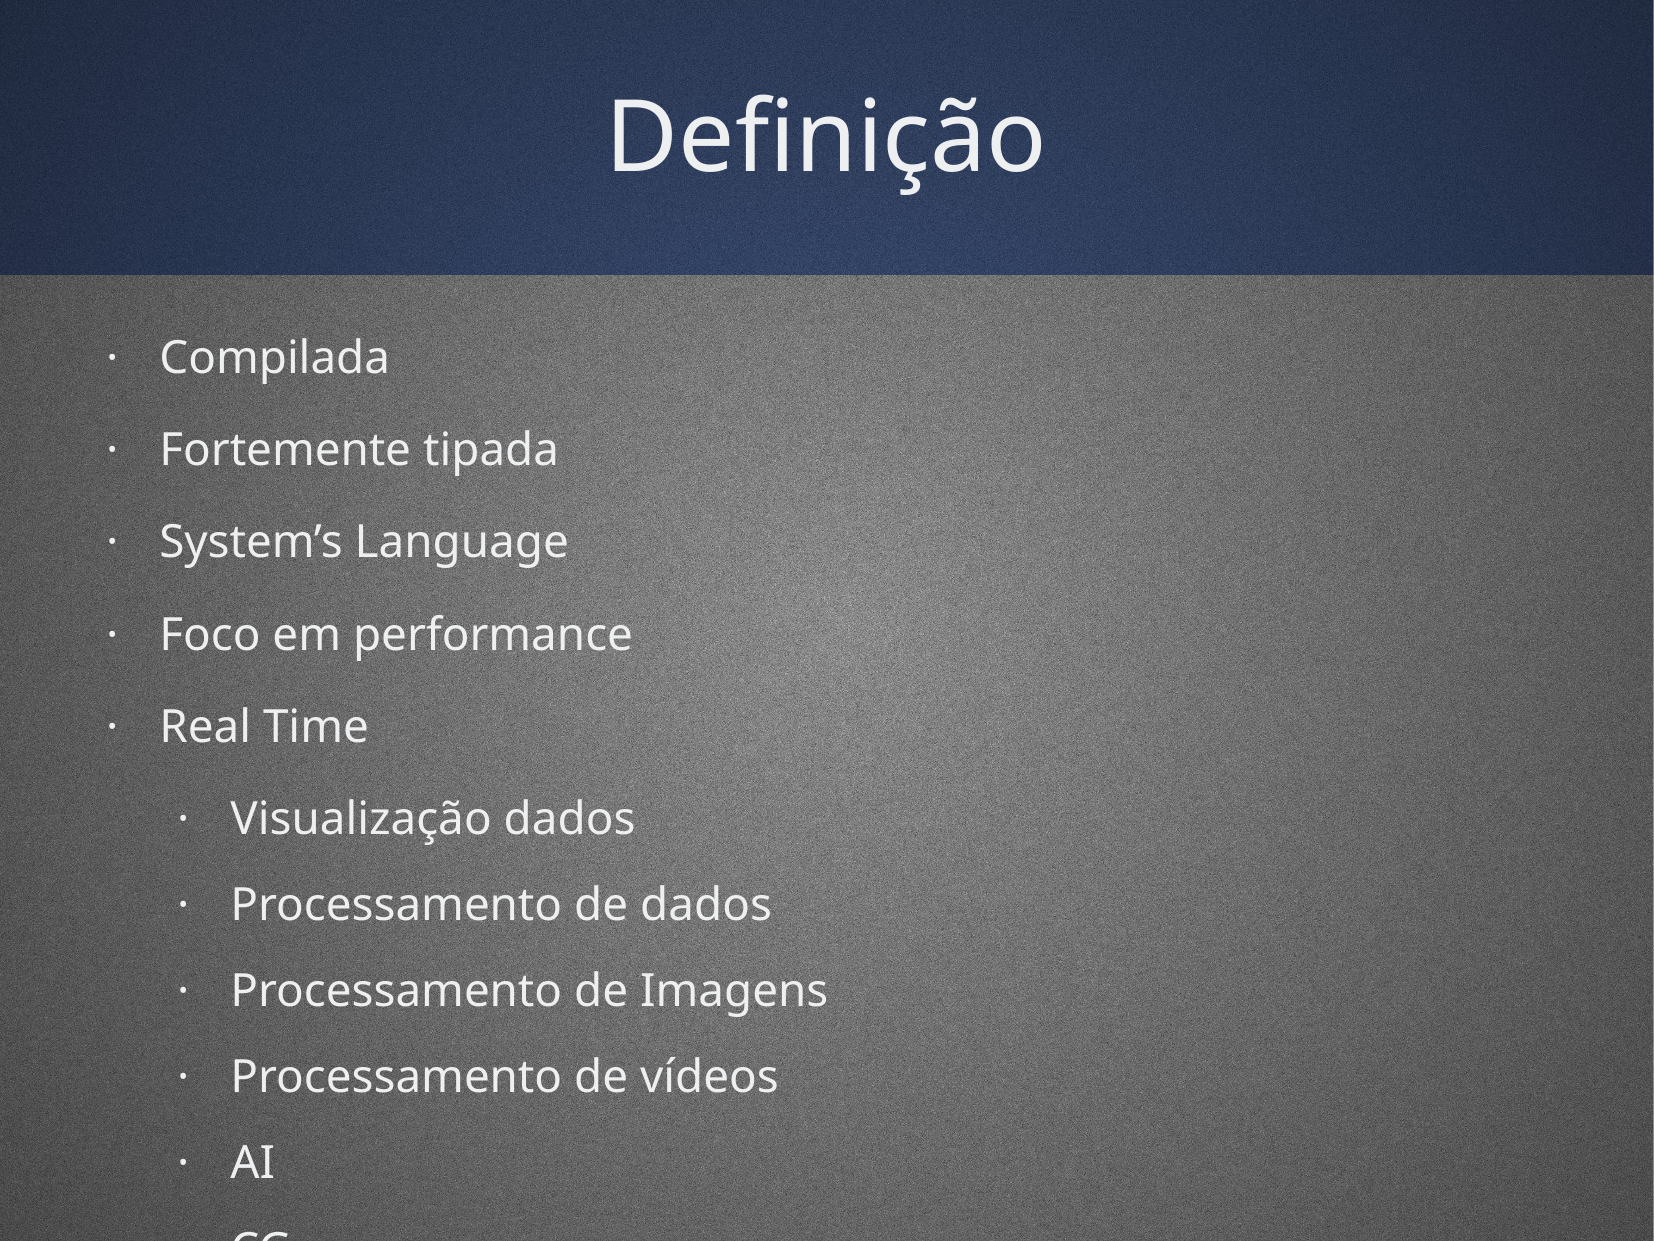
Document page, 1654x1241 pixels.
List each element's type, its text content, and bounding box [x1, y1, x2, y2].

title Definição [88, 29, 1565, 237]
list Compilada Fortemente tipada System’s Language Foco em performance Real Time Visualização dados Processamento de dados Processamento de Imagens Processamento de vídeos AI CG [88, 324, 1565, 1150]
picture [0, 0, 1654, 1241]
